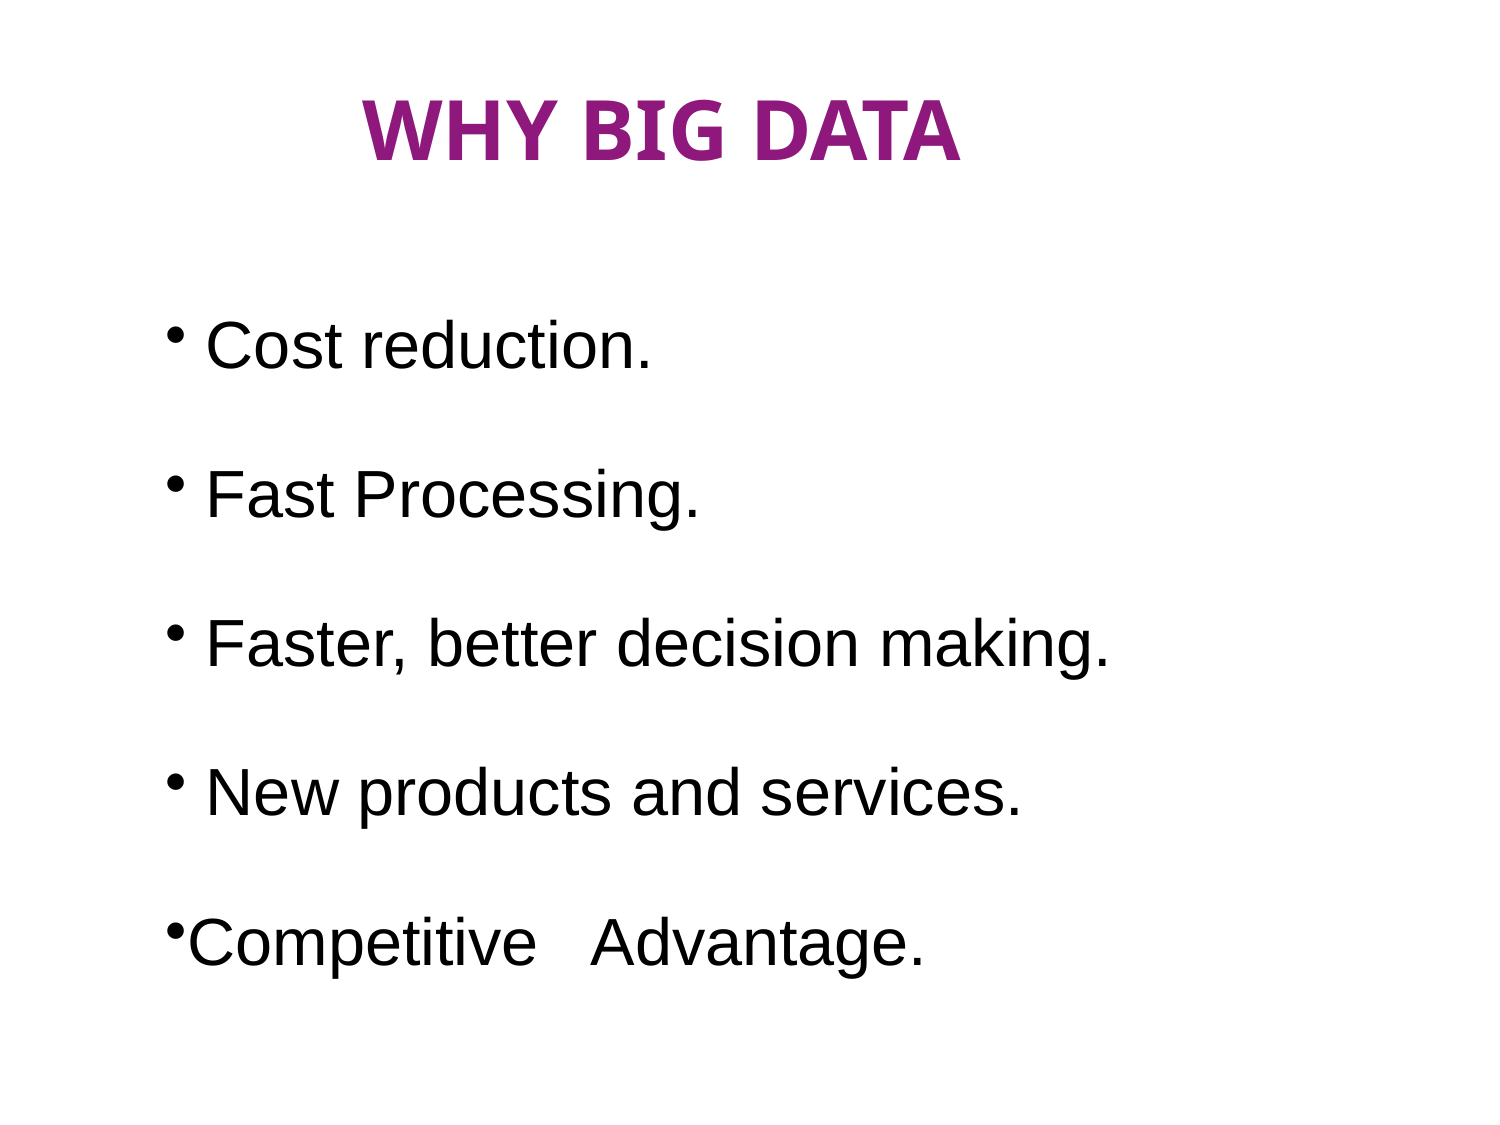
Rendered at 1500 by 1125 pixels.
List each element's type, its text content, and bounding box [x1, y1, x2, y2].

title WHY BIG DATA [360, 75, 1066, 240]
text_box Cost reduction. Fast Processing. Faster, better decision making. New products and services. Competitive Advantage. [165, 299, 1370, 979]
